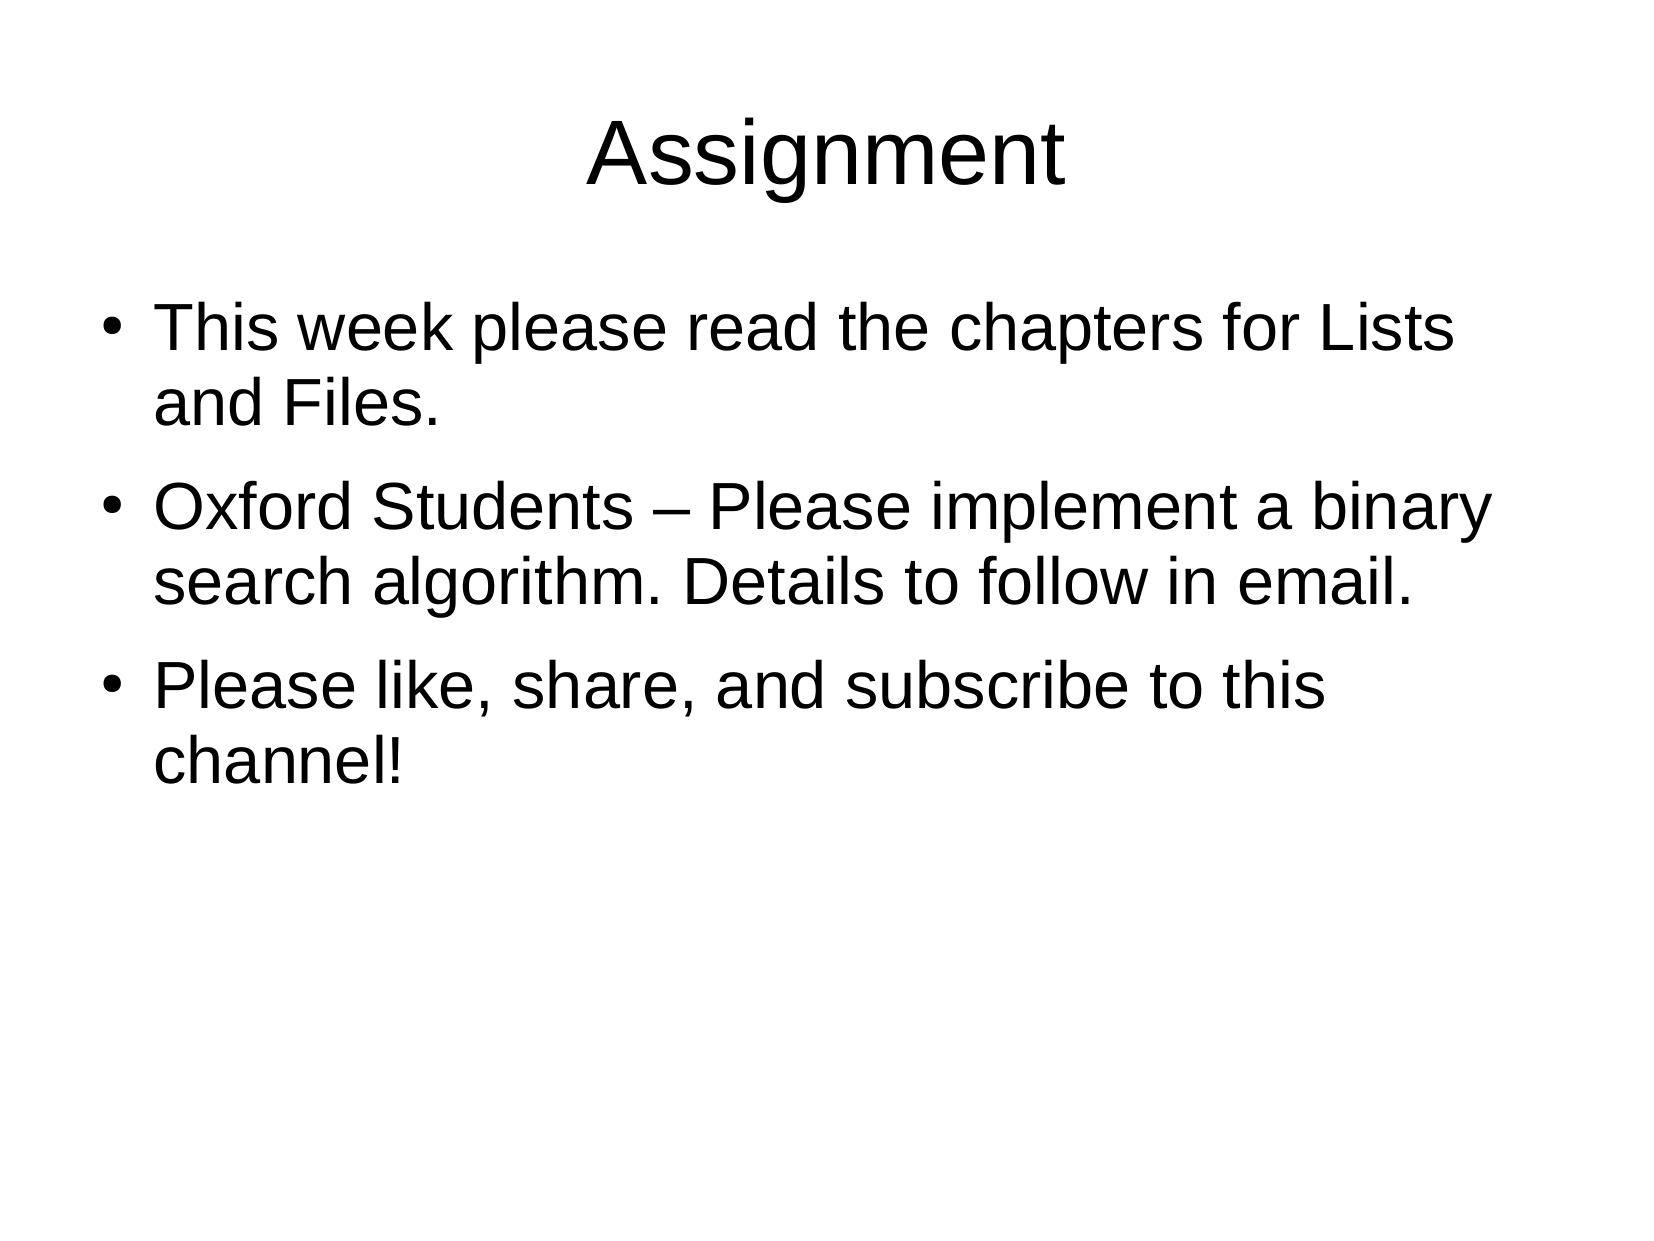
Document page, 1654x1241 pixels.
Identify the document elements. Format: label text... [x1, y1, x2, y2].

title Assignment [82, 49, 1571, 257]
list This week please read the chapters for Lists and Files. Oxford Students – Please implement a binary search algorithm. Details to follow in email. Please like, share, and subscribe to this channel! [82, 290, 1571, 1010]
